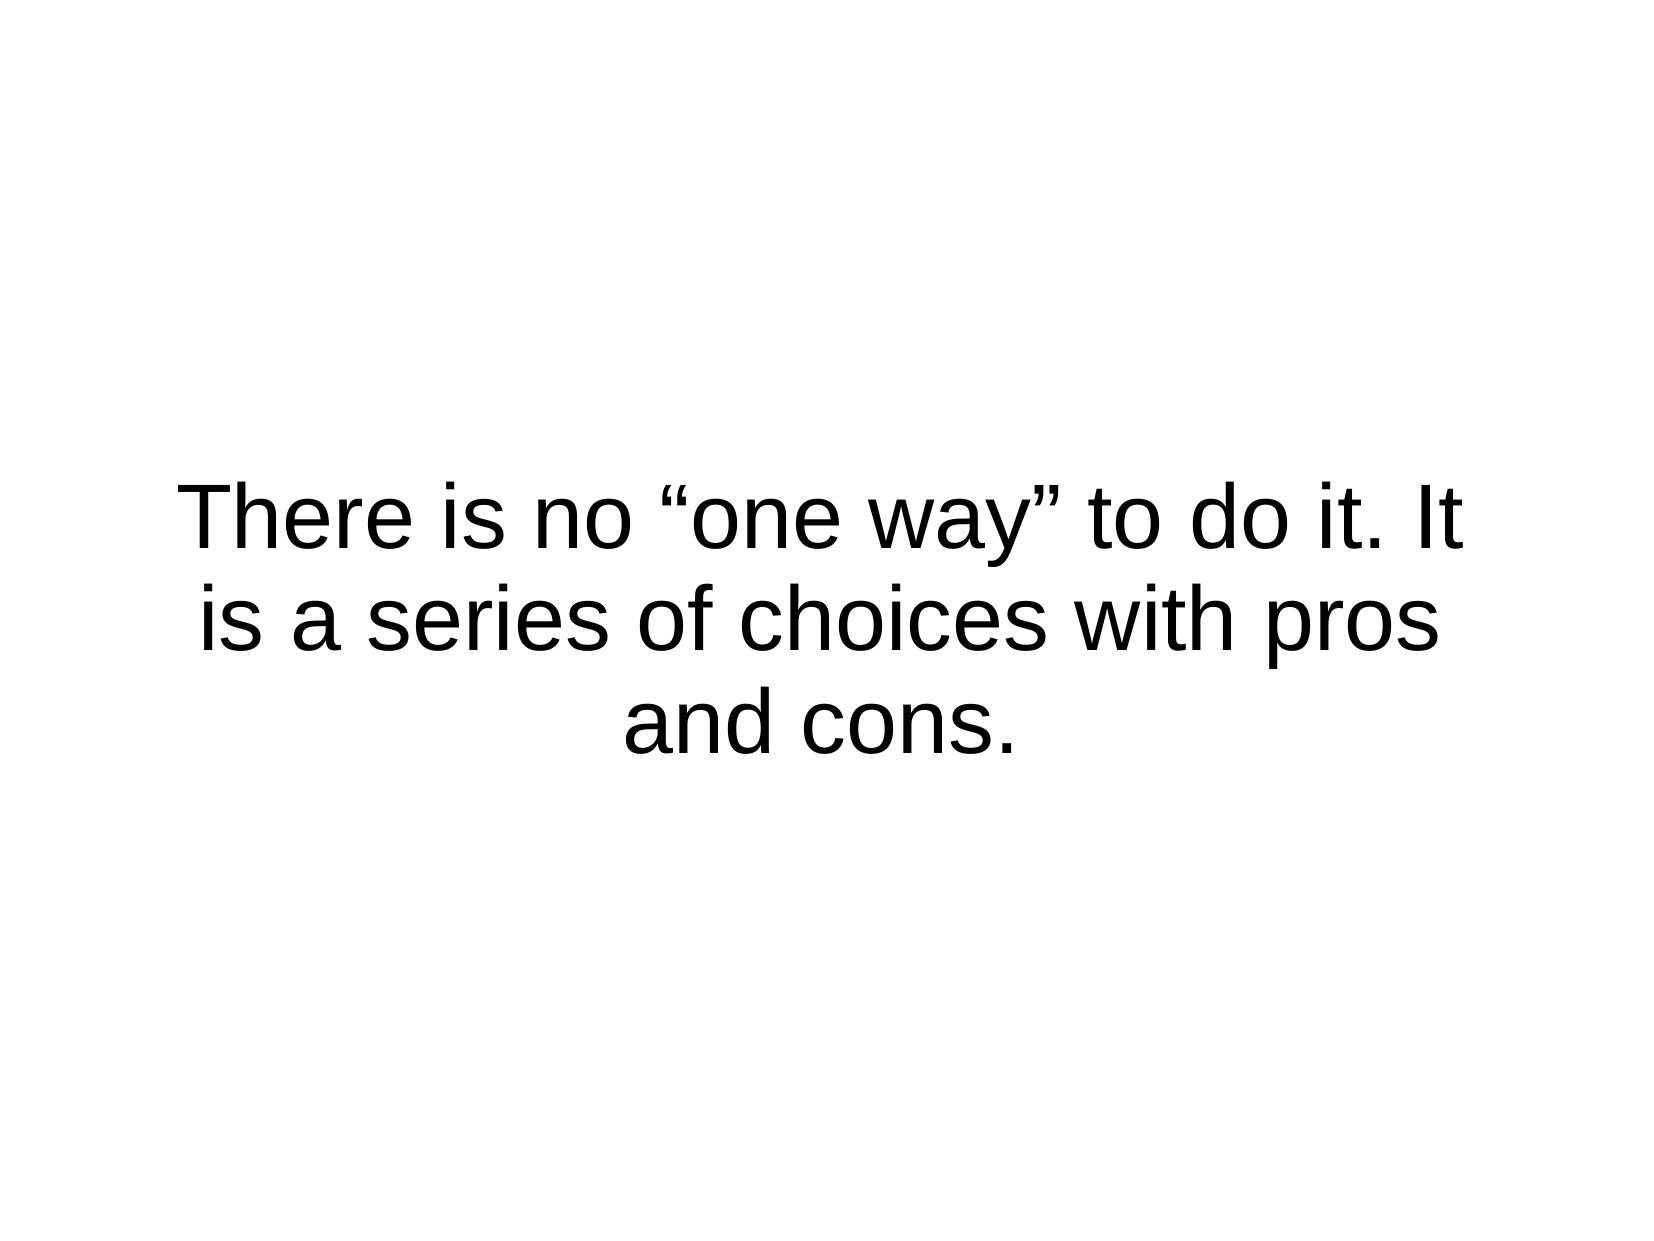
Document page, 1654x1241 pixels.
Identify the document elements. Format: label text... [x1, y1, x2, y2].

title There is no “one way” to do it. It is a series of choices with pros and cons. [135, 465, 1508, 774]
